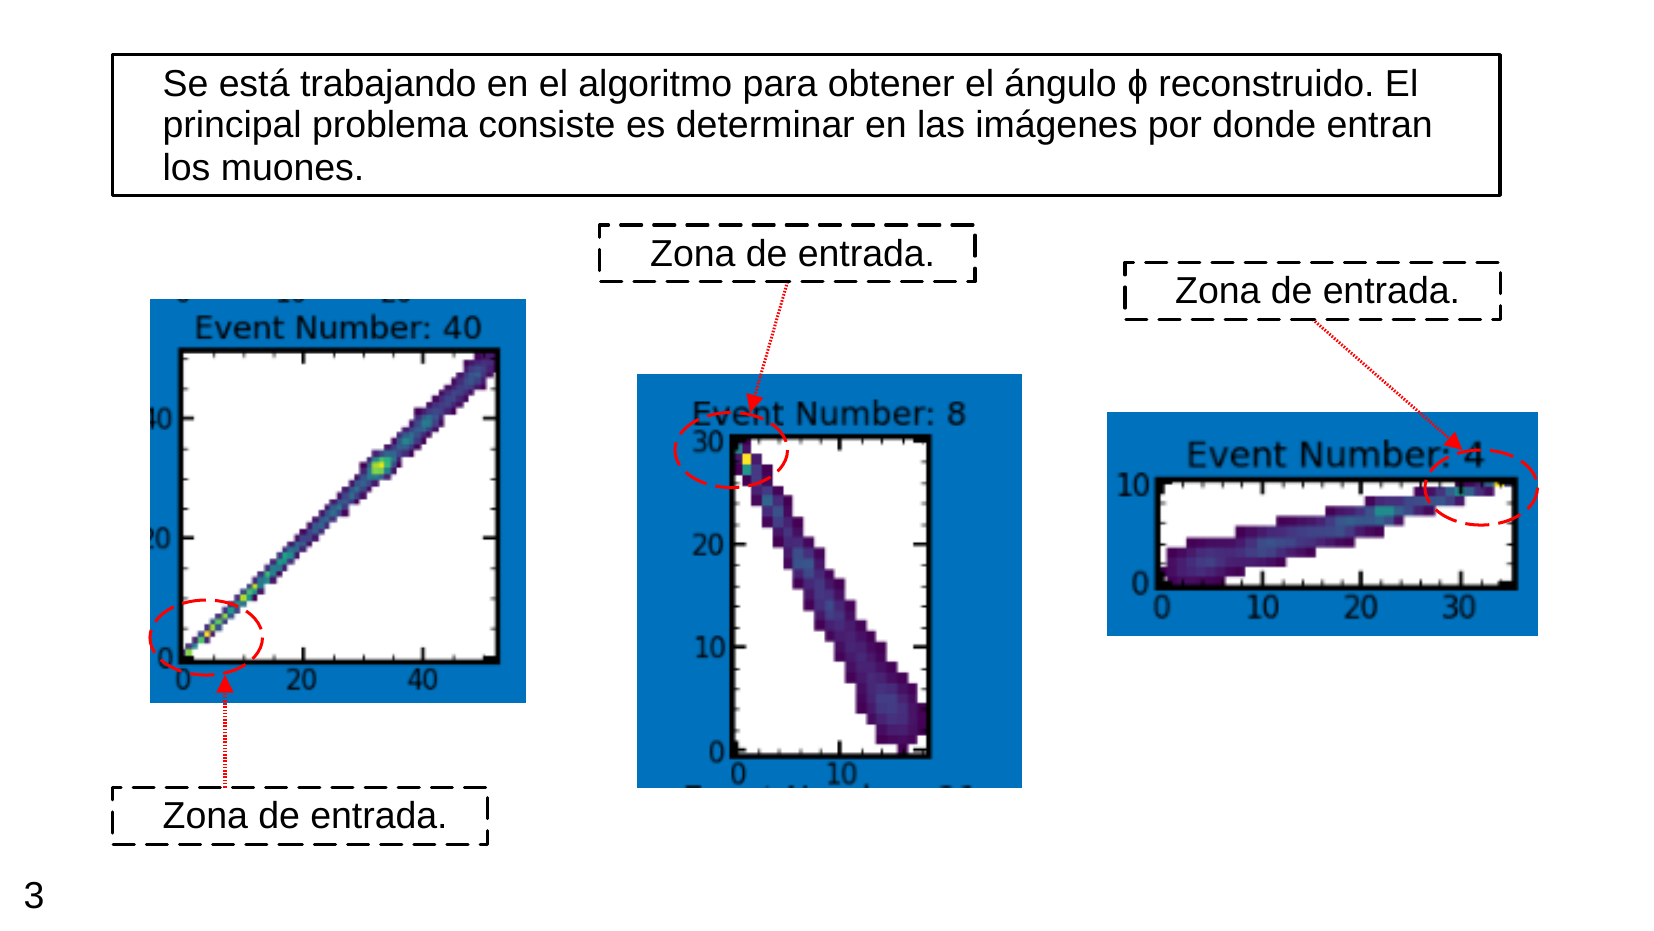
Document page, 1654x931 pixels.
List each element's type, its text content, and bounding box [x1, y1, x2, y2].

picture [1107, 412, 1538, 636]
text_box Se está trabajando en el algoritmo para obtener el ángulo ɸ reconstruido. El principal problema consiste es determinar en las imágenes por donde entran los muones. [112, 54, 1501, 196]
text_box [149, 600, 263, 676]
text_box Zona de entrada. [1125, 262, 1501, 320]
picture [637, 374, 1022, 788]
text_box Zona de entrada. [112, 787, 488, 845]
picture [150, 299, 526, 703]
text_box <number> [8, 867, 638, 931]
text_box [1424, 450, 1538, 526]
text_box [674, 412, 788, 488]
text_box Zona de entrada. [599, 225, 976, 282]
